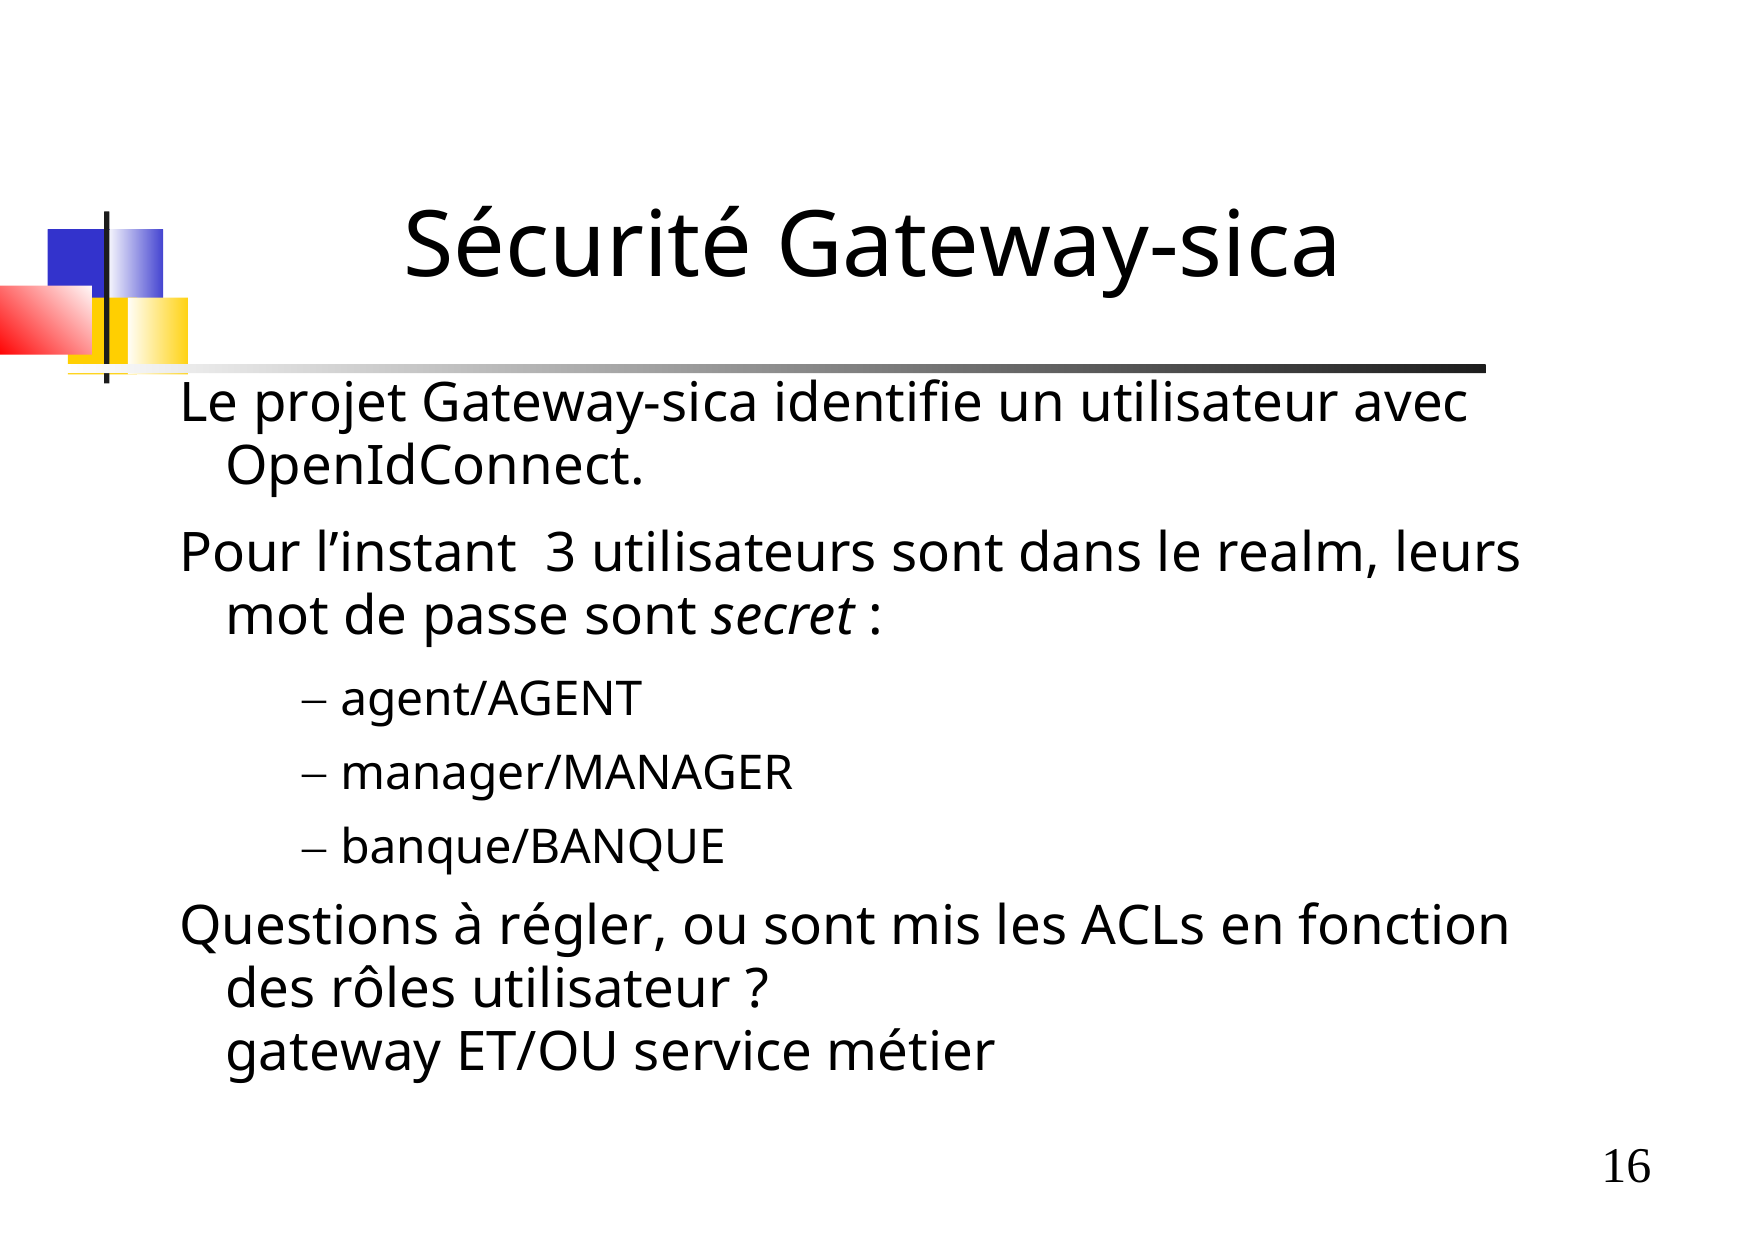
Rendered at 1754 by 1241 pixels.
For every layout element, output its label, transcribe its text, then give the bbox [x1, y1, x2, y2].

title Sécurité Gateway-sica [179, 139, 1567, 351]
list Le projet Gateway-sica identifie un utilisateur avec OpenIdConnect. Pour l’instant 3 utilisateurs sont dans le realm, leurs mot de passe sont secret : agent/AGENT manager/MANAGER banque/BANQUE Questions à régler, ou sont mis les ACLs en fonction des rôles utilisateur ? gateway ET/OU service métier [179, 371, 1567, 1091]
